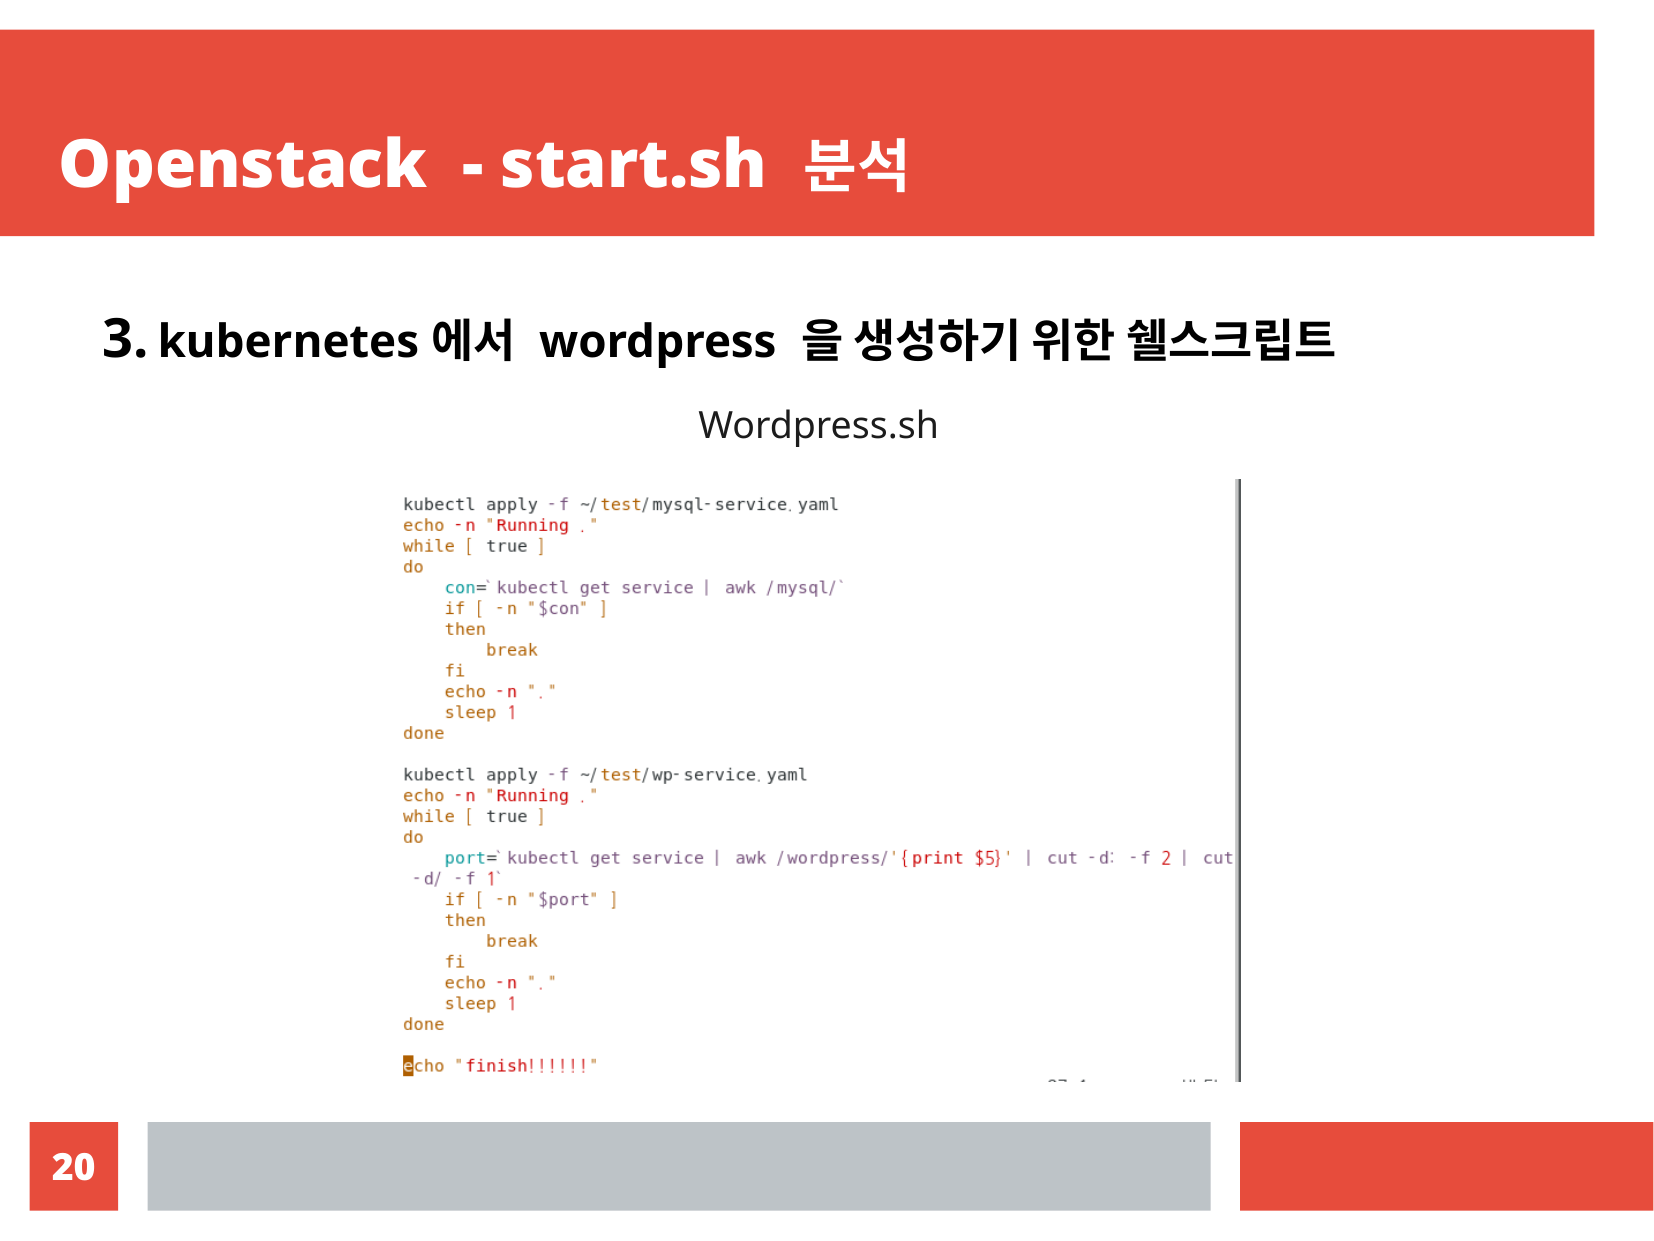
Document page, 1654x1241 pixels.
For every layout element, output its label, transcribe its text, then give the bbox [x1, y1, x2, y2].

text_box 3. kubernetes에서 wordpress 을 생성하기 위한 쉘스크립트 [52, 292, 1540, 370]
text_box Wordpress.sh [72, 398, 1565, 458]
title Openstack - start.sh 분석 [59, 59, 1595, 207]
picture [402, 479, 1241, 1082]
